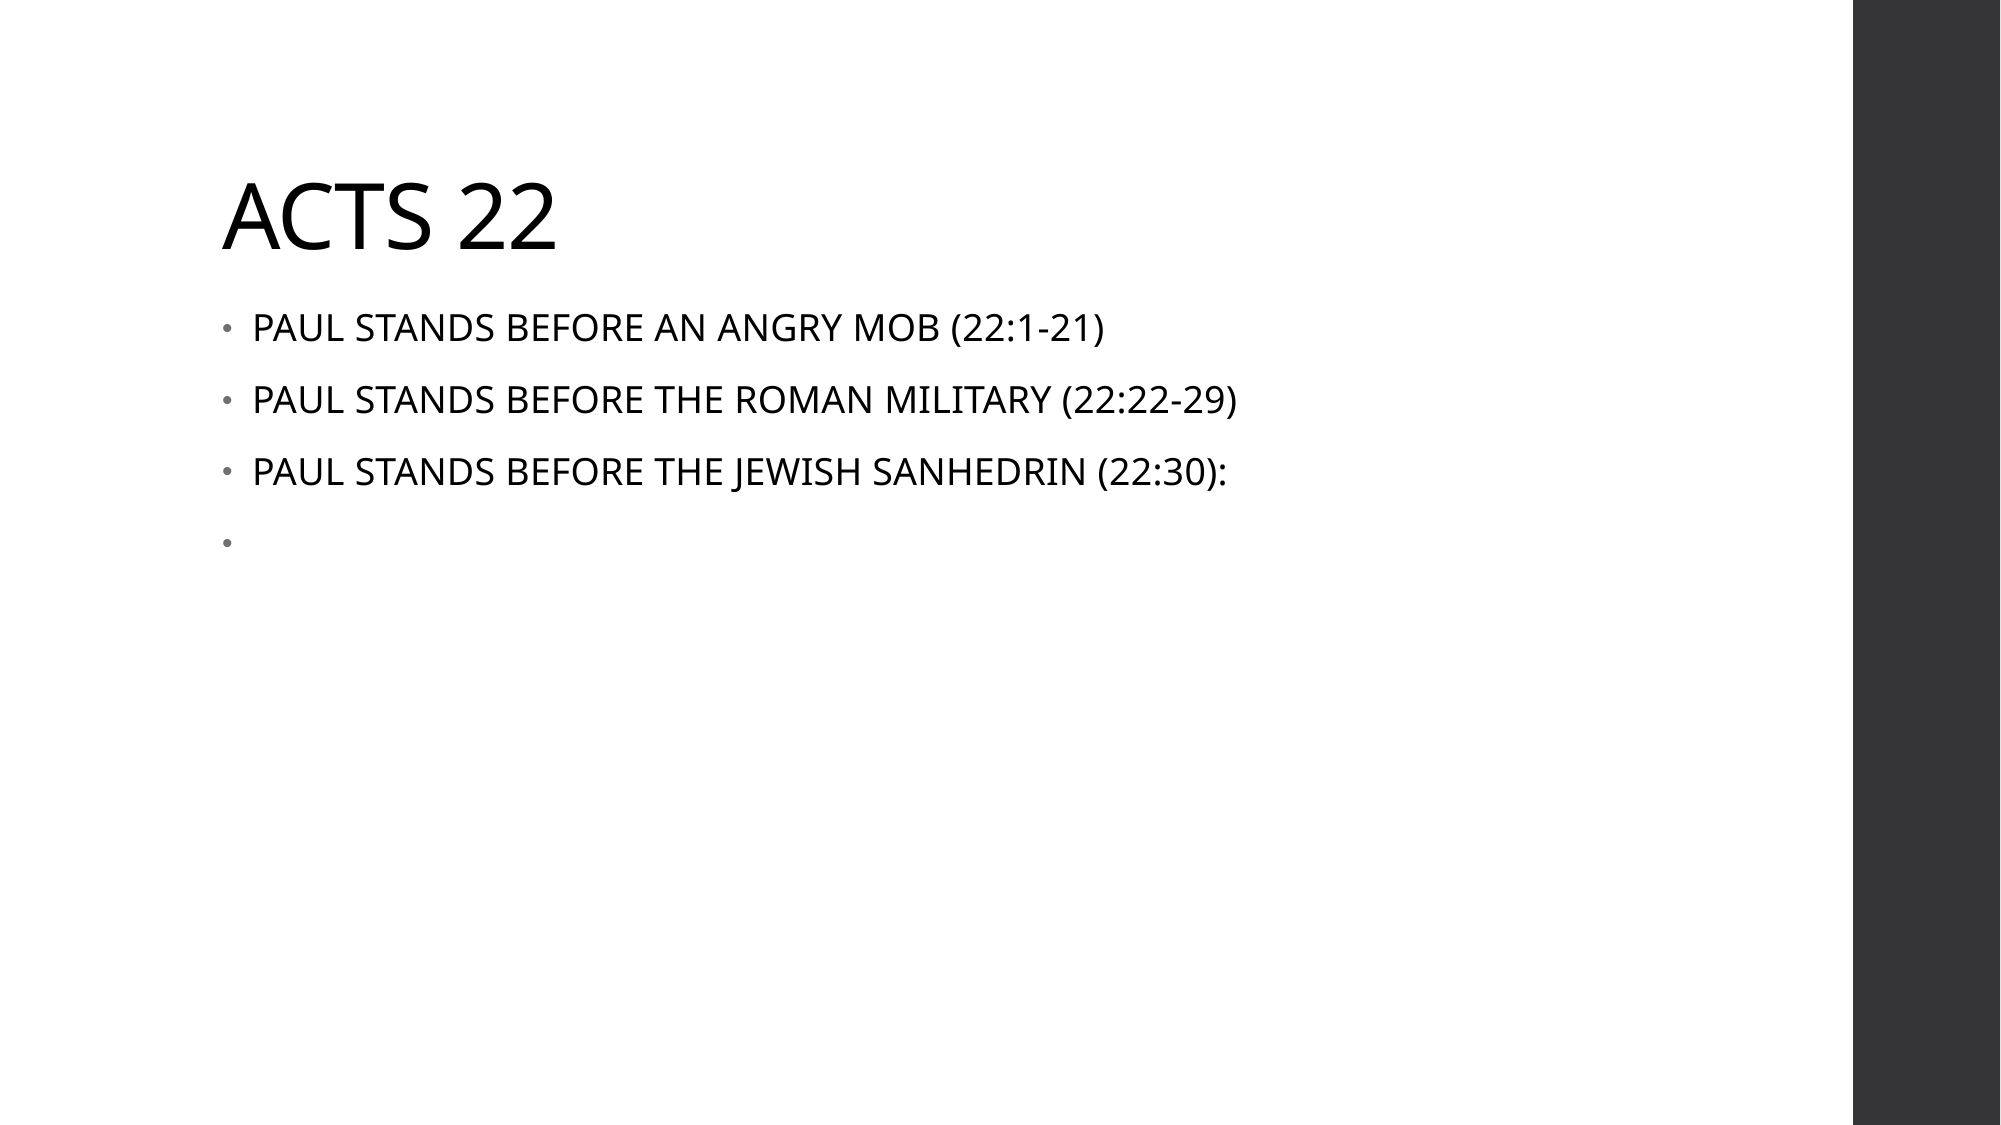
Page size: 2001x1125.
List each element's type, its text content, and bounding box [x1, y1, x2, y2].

title ACTS 22 [206, 60, 1797, 278]
list PAUL STANDS BEFORE AN ANGRY MOB (22:1-21) PAUL STANDS BEFORE THE ROMAN MILITARY (22:22-29) PAUL STANDS BEFORE THE JEWISH SANHEDRIN (22:30): [206, 299, 1617, 1014]
